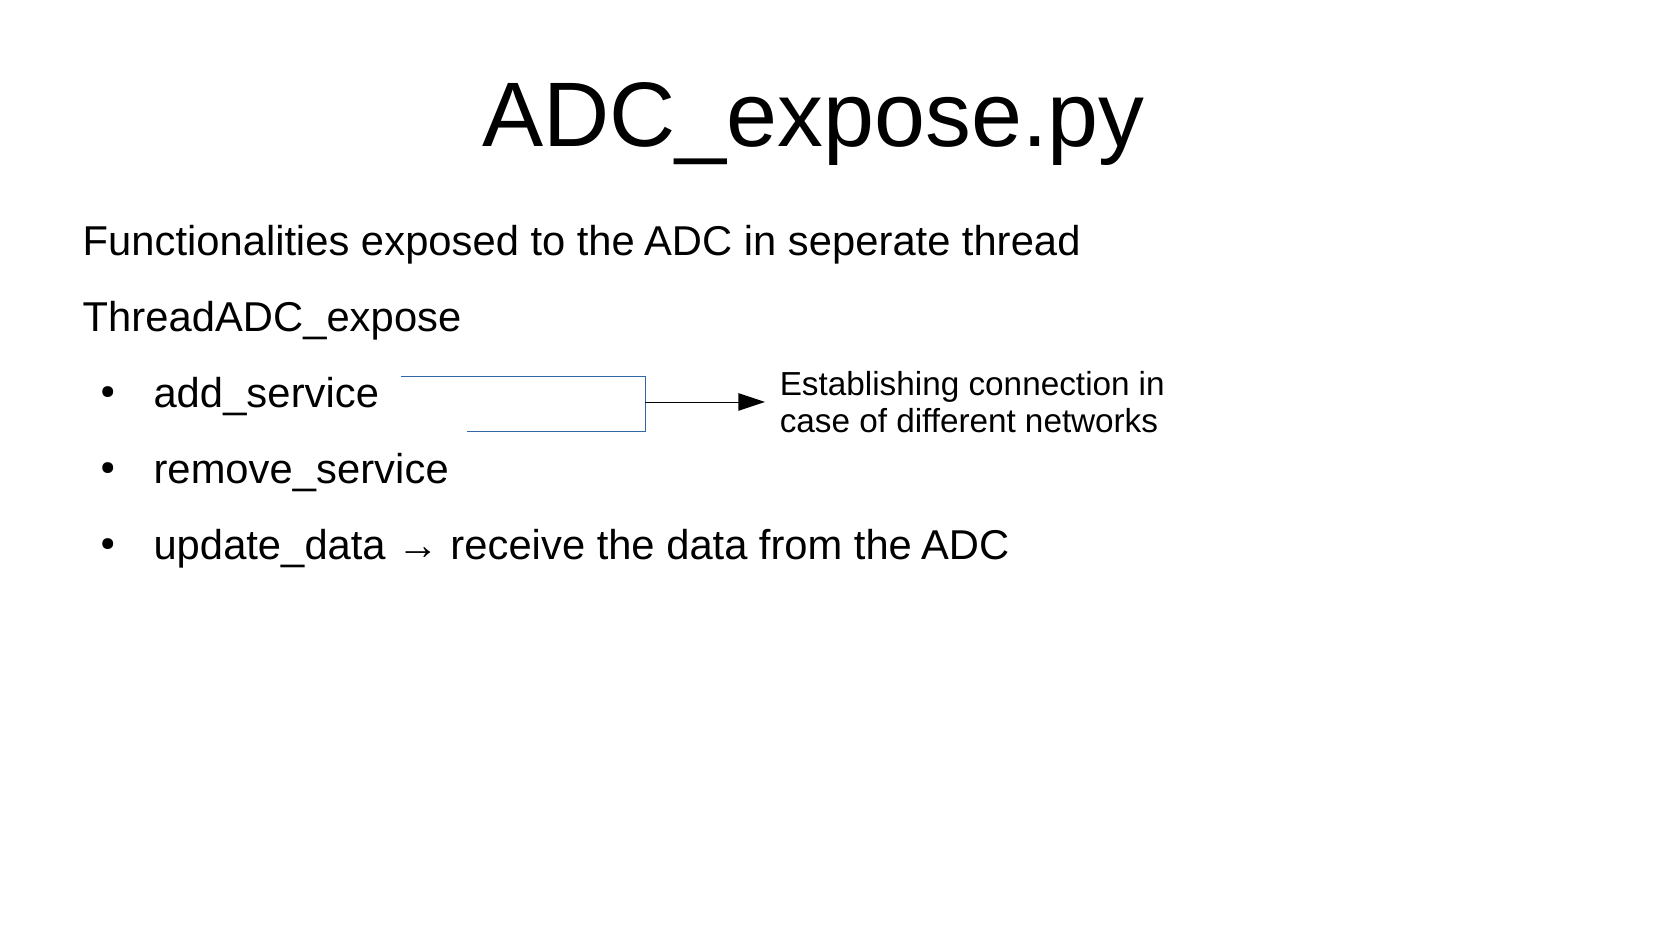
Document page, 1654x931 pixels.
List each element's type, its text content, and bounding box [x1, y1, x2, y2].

title ADC_expose.py [82, 37, 1571, 193]
list Functionalities exposed to the ADC in seperate thread ThreadADC_expose add_service remove_service update_data → receive the data from the ADC [82, 217, 1571, 758]
text_box Establishing connection in case of different networks [765, 357, 1201, 447]
